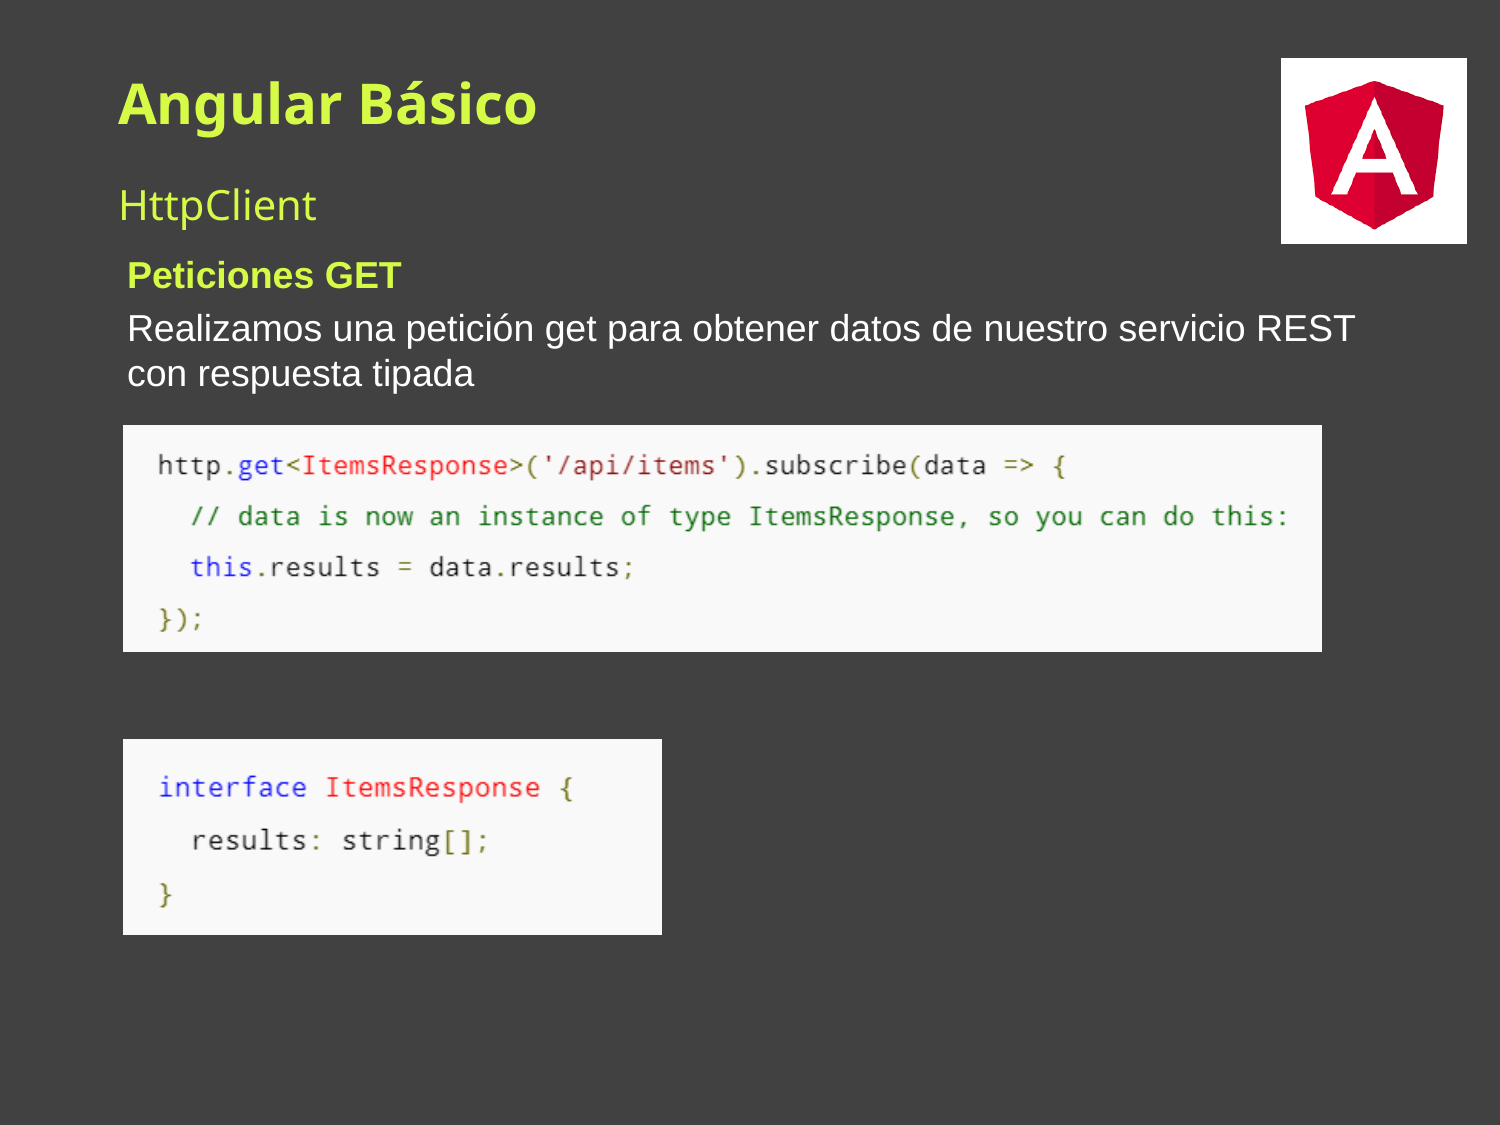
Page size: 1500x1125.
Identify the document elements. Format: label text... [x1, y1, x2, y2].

picture [123, 739, 662, 935]
list HttpClient [103, 163, 1282, 244]
picture [123, 425, 1322, 652]
title Angular Básico [103, 59, 1282, 144]
text_box Peticiones GET Realizamos una petición get para obtener datos de nuestro servicio REST con respuesta tipada [112, 243, 1424, 1024]
picture [1281, 58, 1467, 244]
